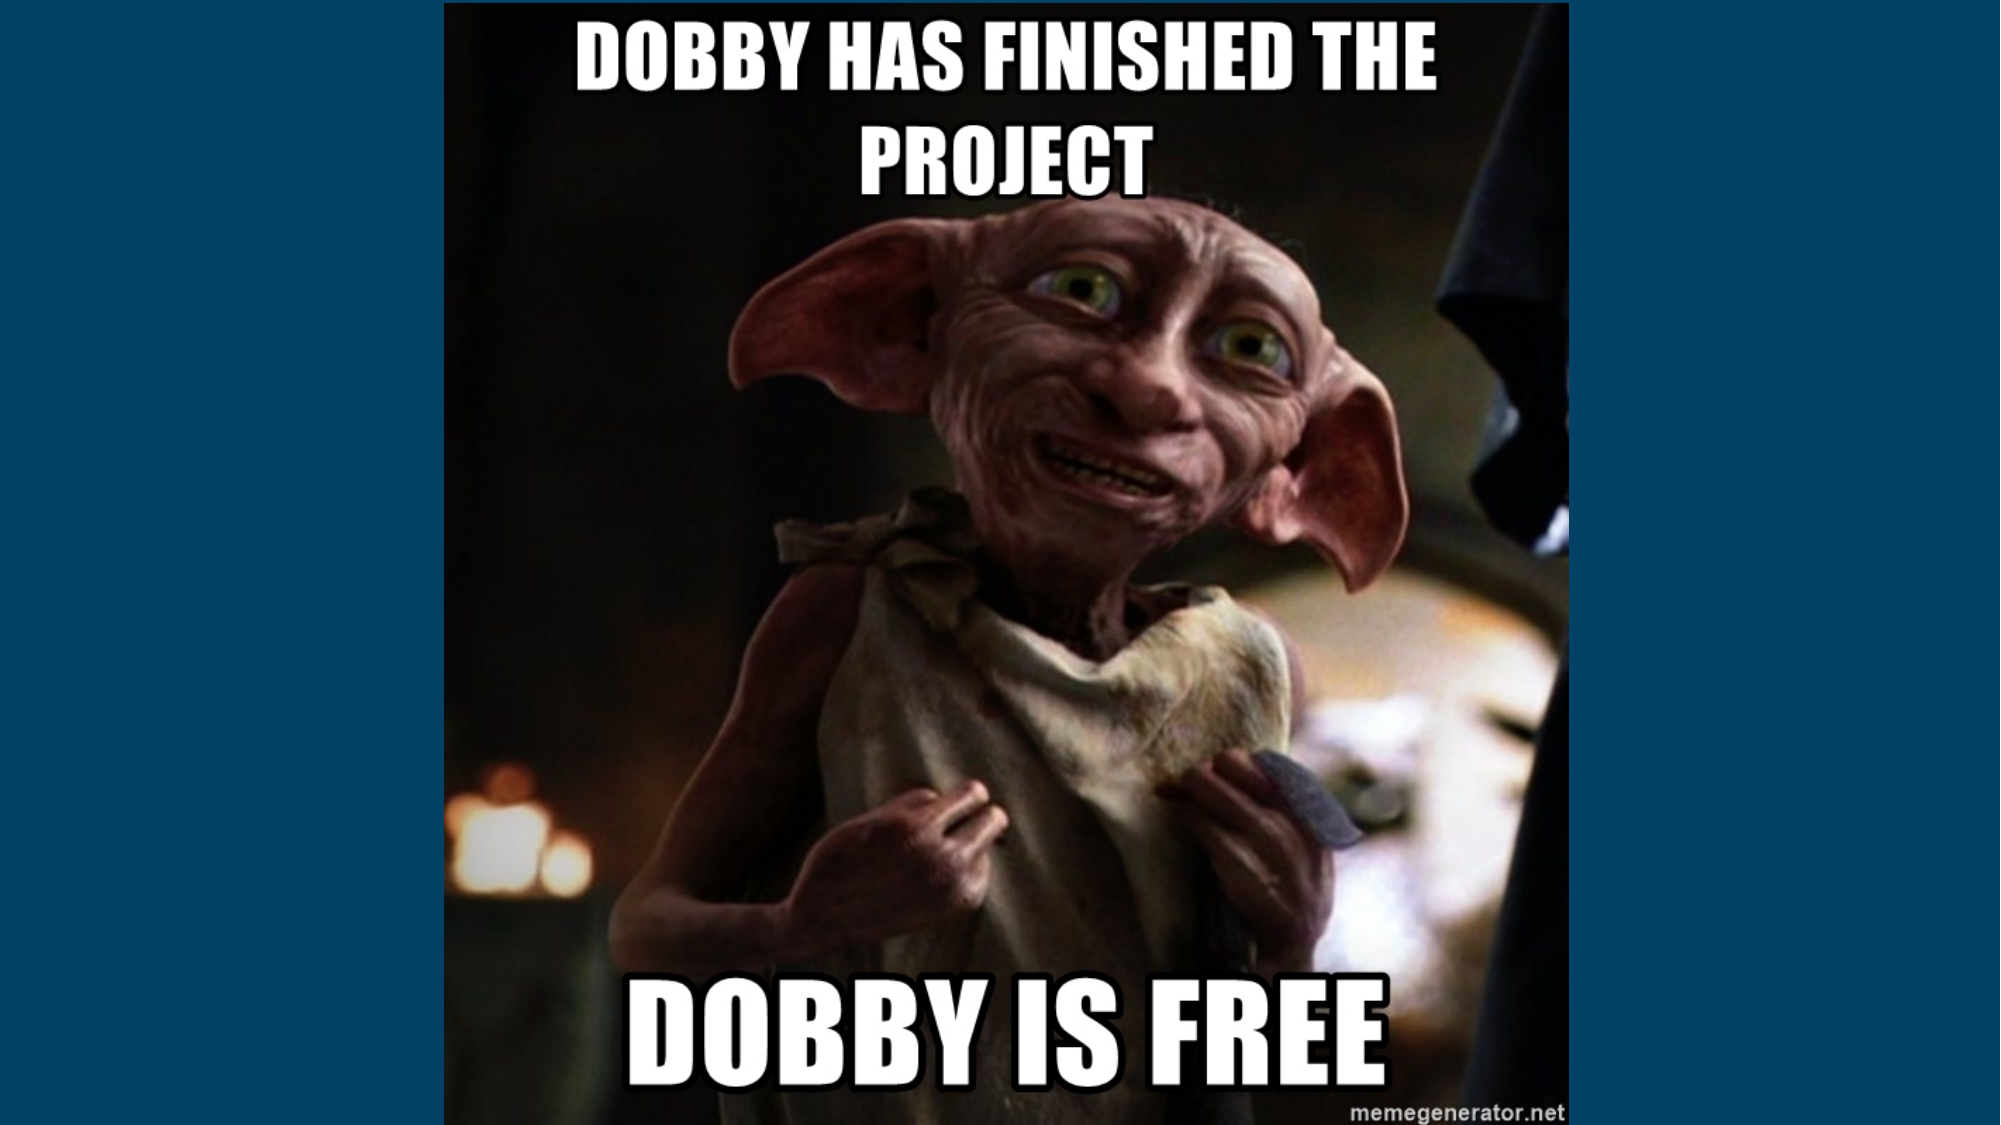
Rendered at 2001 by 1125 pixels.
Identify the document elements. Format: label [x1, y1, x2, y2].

picture [444, 3, 1569, 1125]
